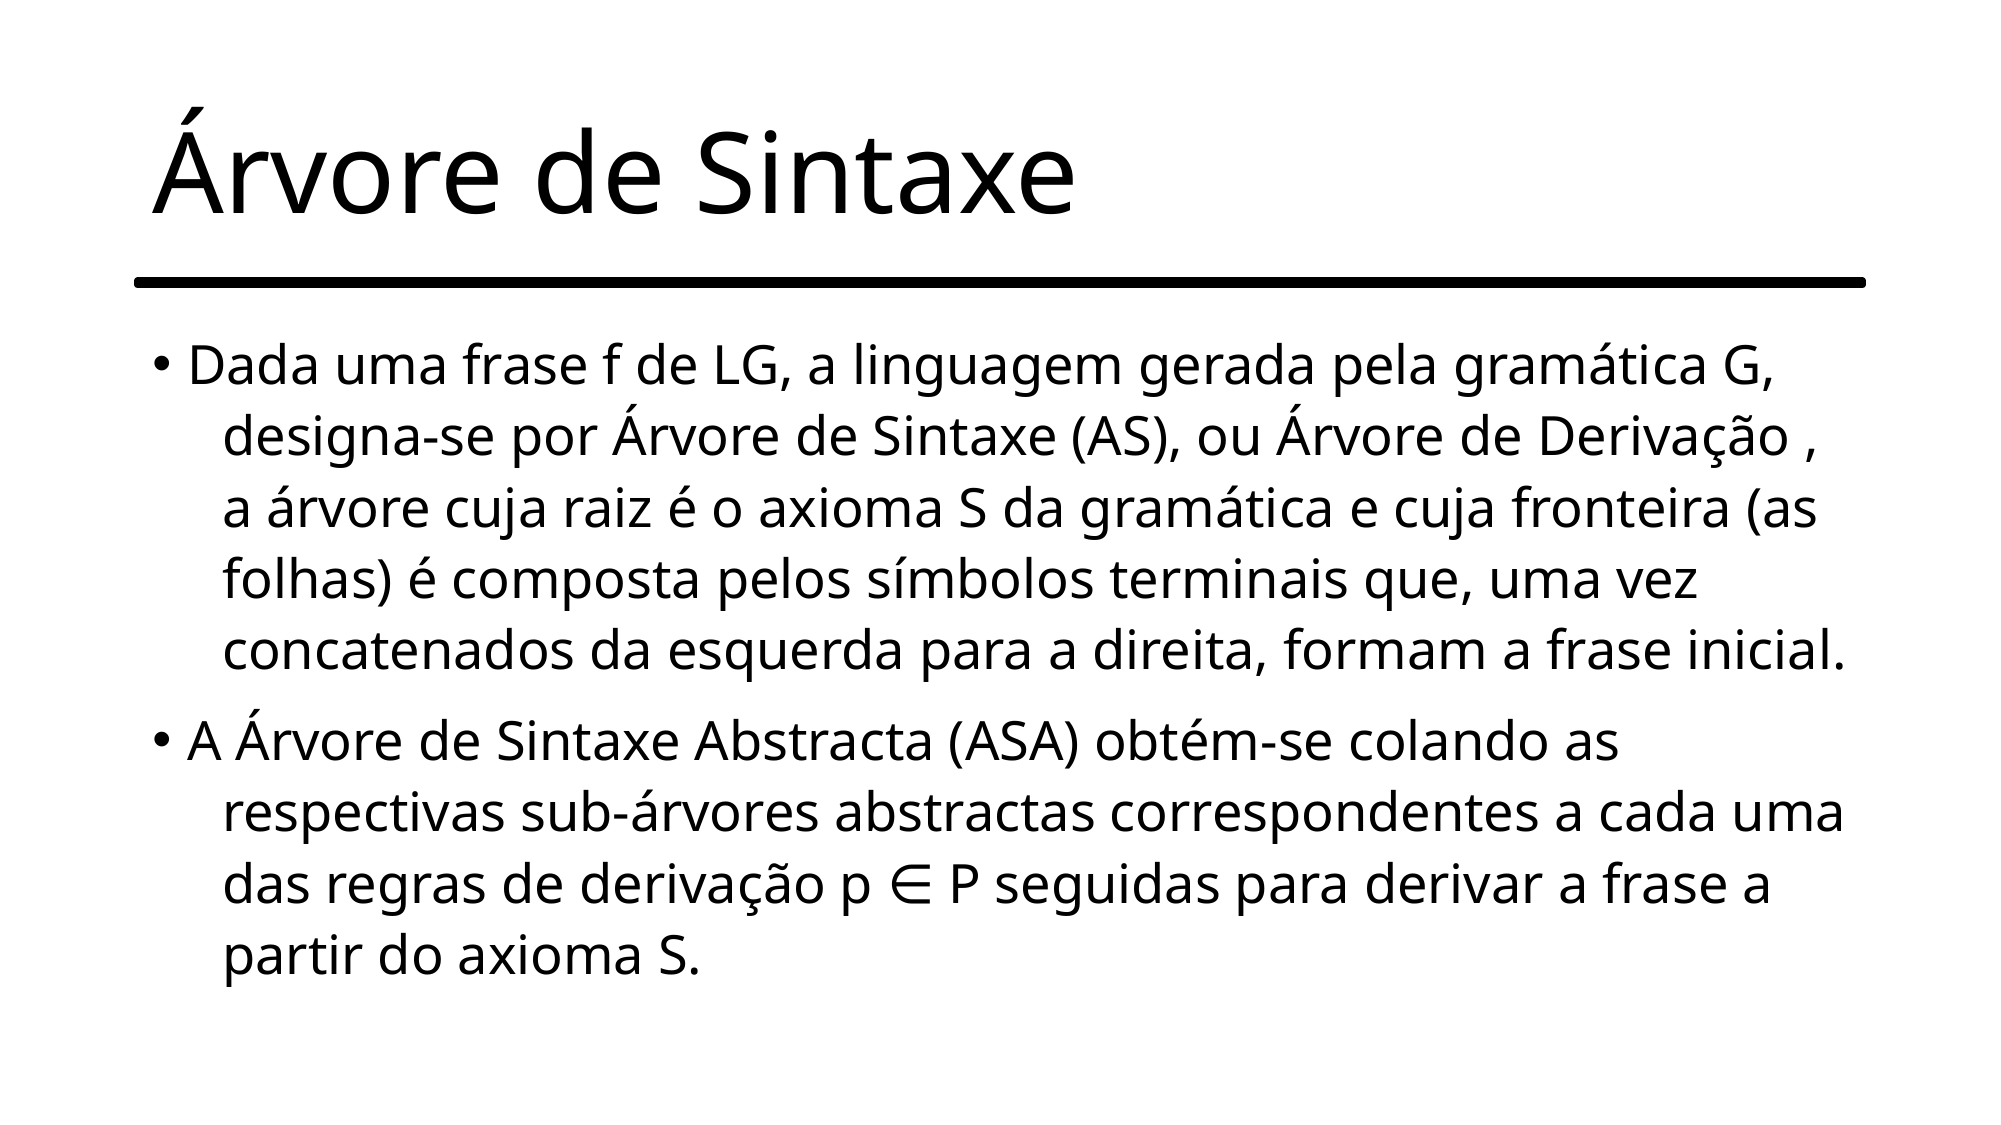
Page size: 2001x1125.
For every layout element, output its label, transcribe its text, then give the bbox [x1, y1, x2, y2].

title Árvore de Sintaxe [137, 59, 1863, 278]
list Dada uma frase f de LG, a linguagem gerada pela gramática G, designa-se por Árvore de Sintaxe (AS), ou Árvore de Derivação , a árvore cuja raiz é o axioma S da gramática e cuja fronteira (as folhas) é composta pelos símbolos terminais que, uma vez concatenados da esquerda para a direita, formam a frase inicial. A Árvore de Sintaxe Abstracta (ASA) obtém-se colando as respectivas sub-árvores abstractas correspondentes a cada uma das regras de derivação p ∈ P seguidas para derivar a frase a partir do axioma S. [137, 316, 1863, 1014]
